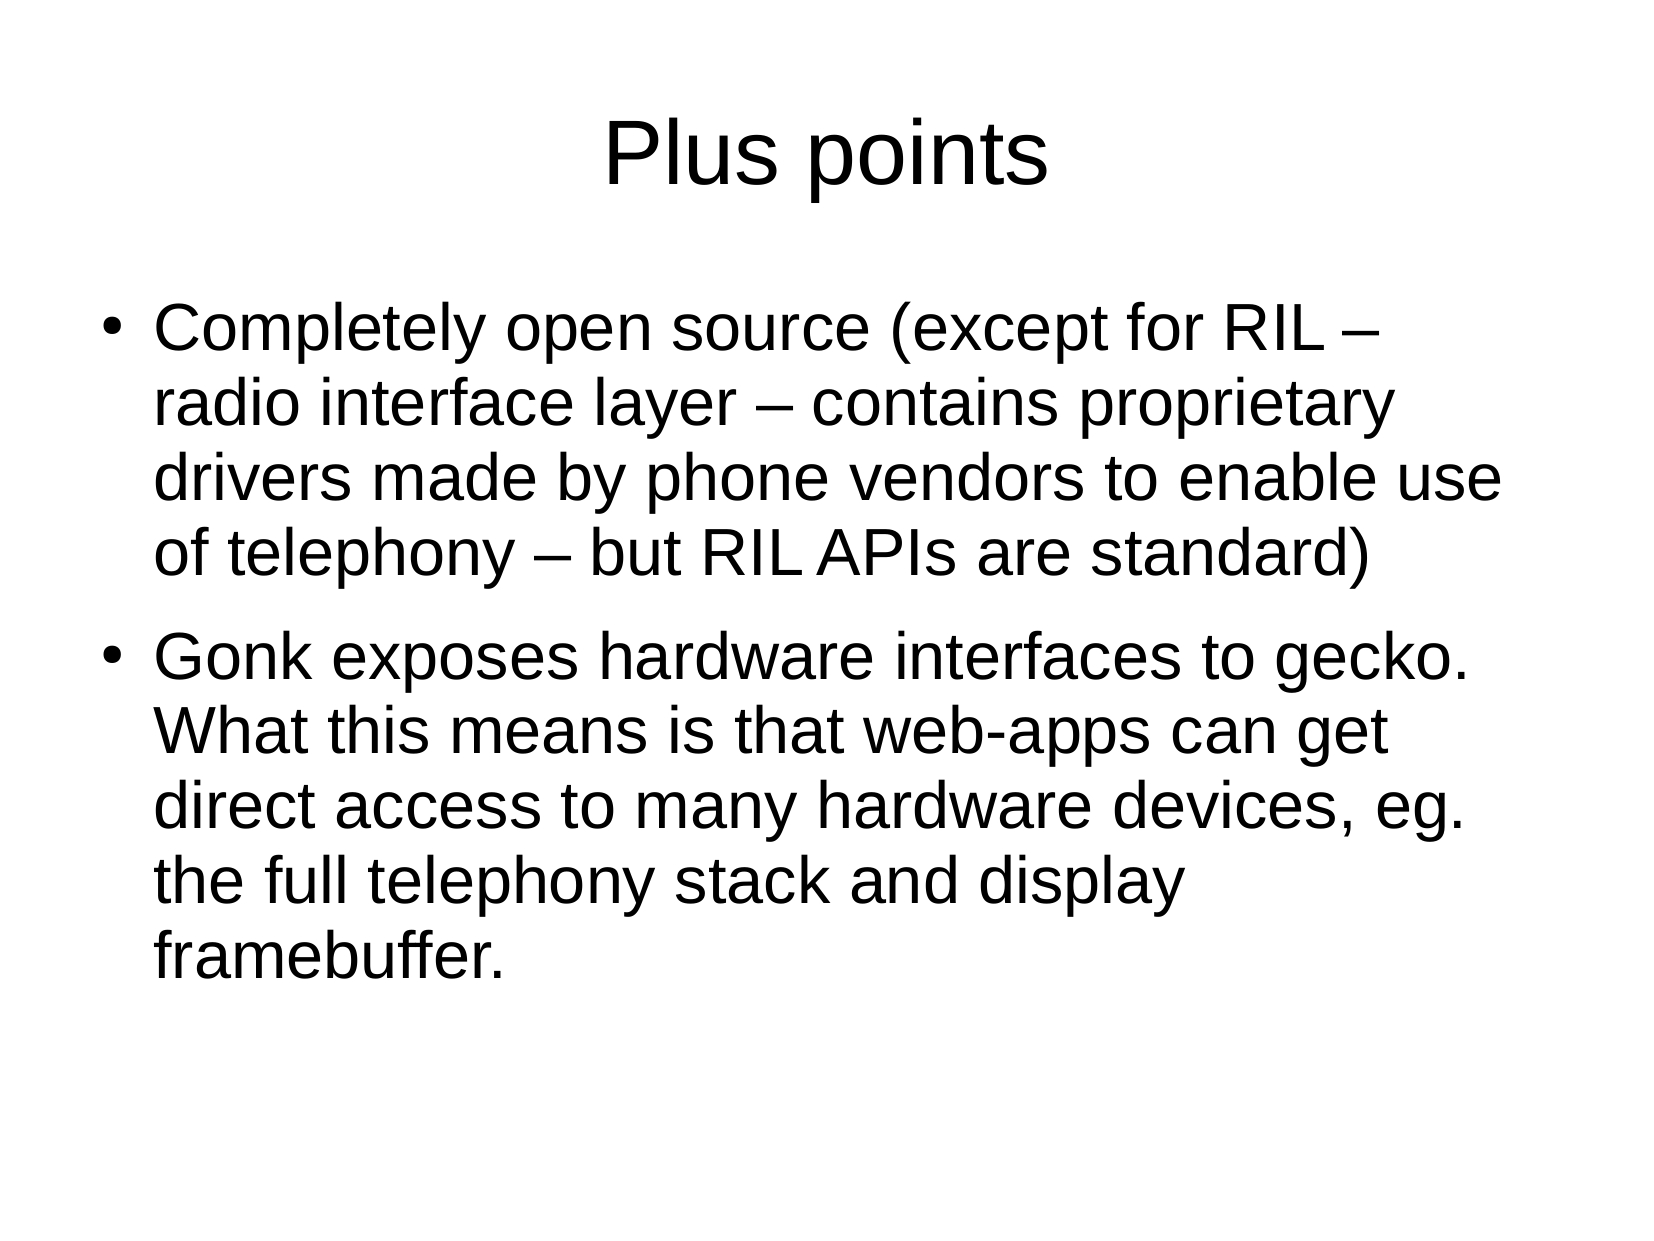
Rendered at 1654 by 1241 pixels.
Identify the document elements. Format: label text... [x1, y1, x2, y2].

list Completely open source (except for RIL – radio interface layer – contains proprietary drivers made by phone vendors to enable use of telephony – but RIL APIs are standard) Gonk exposes hardware interfaces to gecko. What this means is that web-apps can get direct access to many hardware devices, eg. the full telephony stack and display framebuffer. [82, 290, 1538, 1010]
title Plus points [82, 49, 1571, 257]
